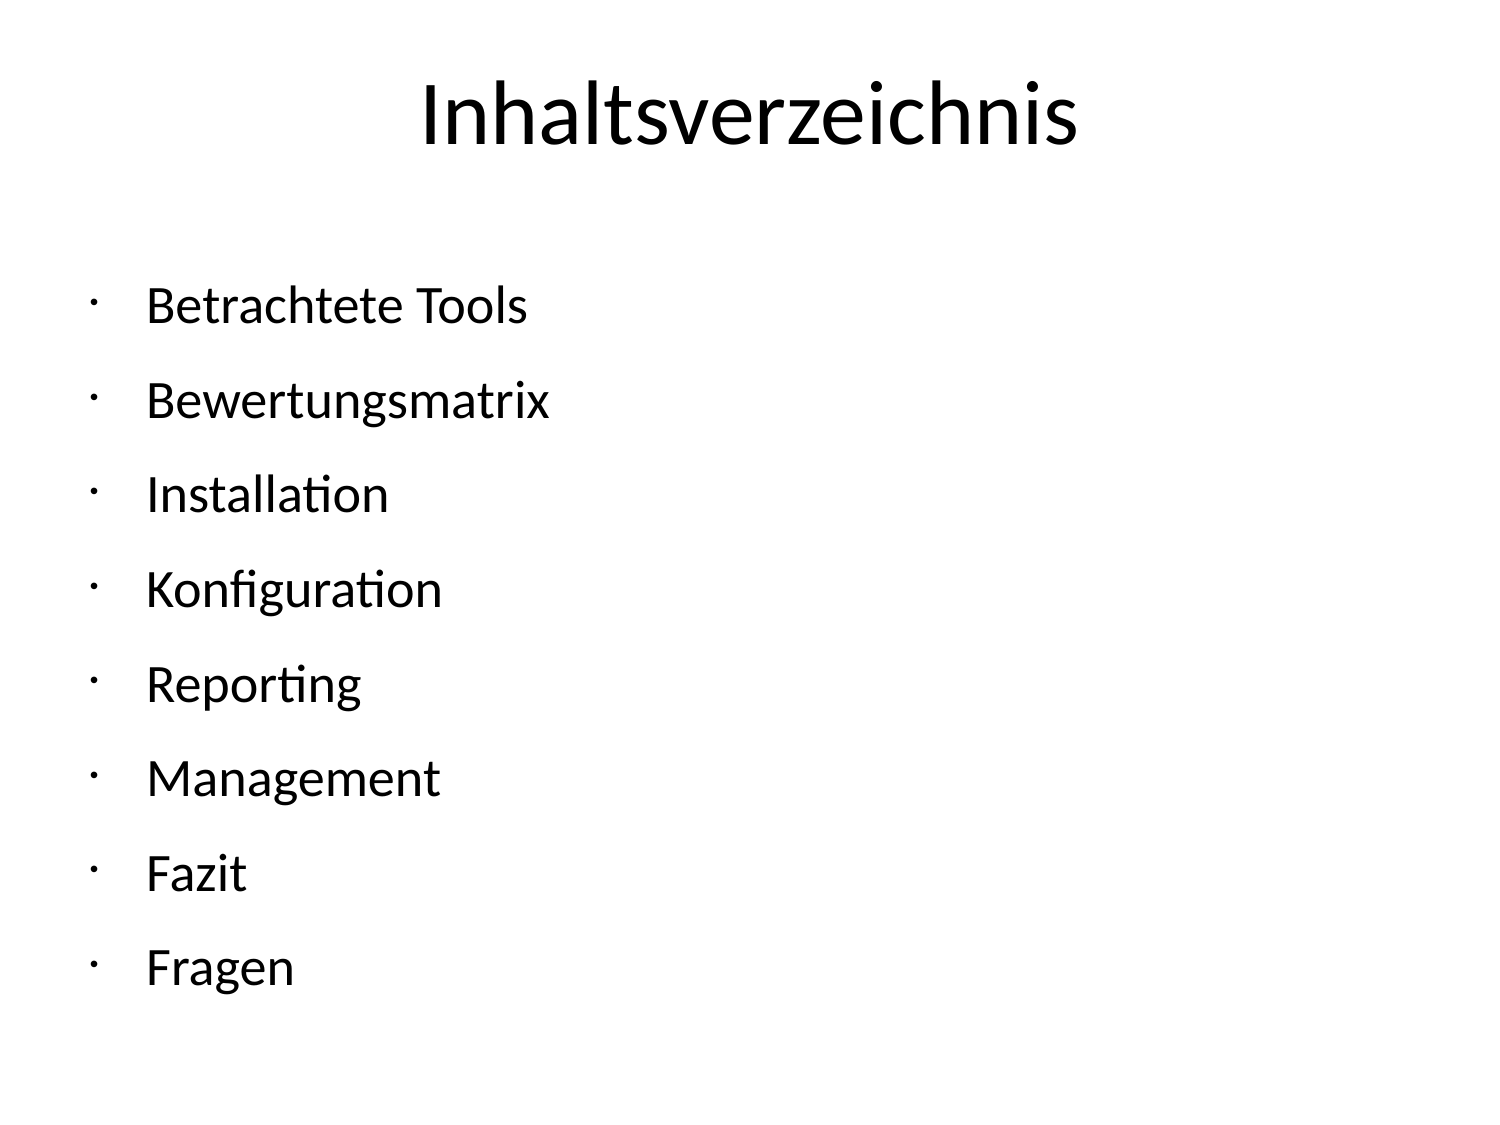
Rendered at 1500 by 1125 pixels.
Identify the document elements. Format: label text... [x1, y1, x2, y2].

title Inhaltsverzeichnis [75, 45, 1425, 233]
list Betrachtete Tools Bewertungsmatrix Installation Konfiguration Reporting Management Fazit Fragen [75, 262, 1425, 1005]
